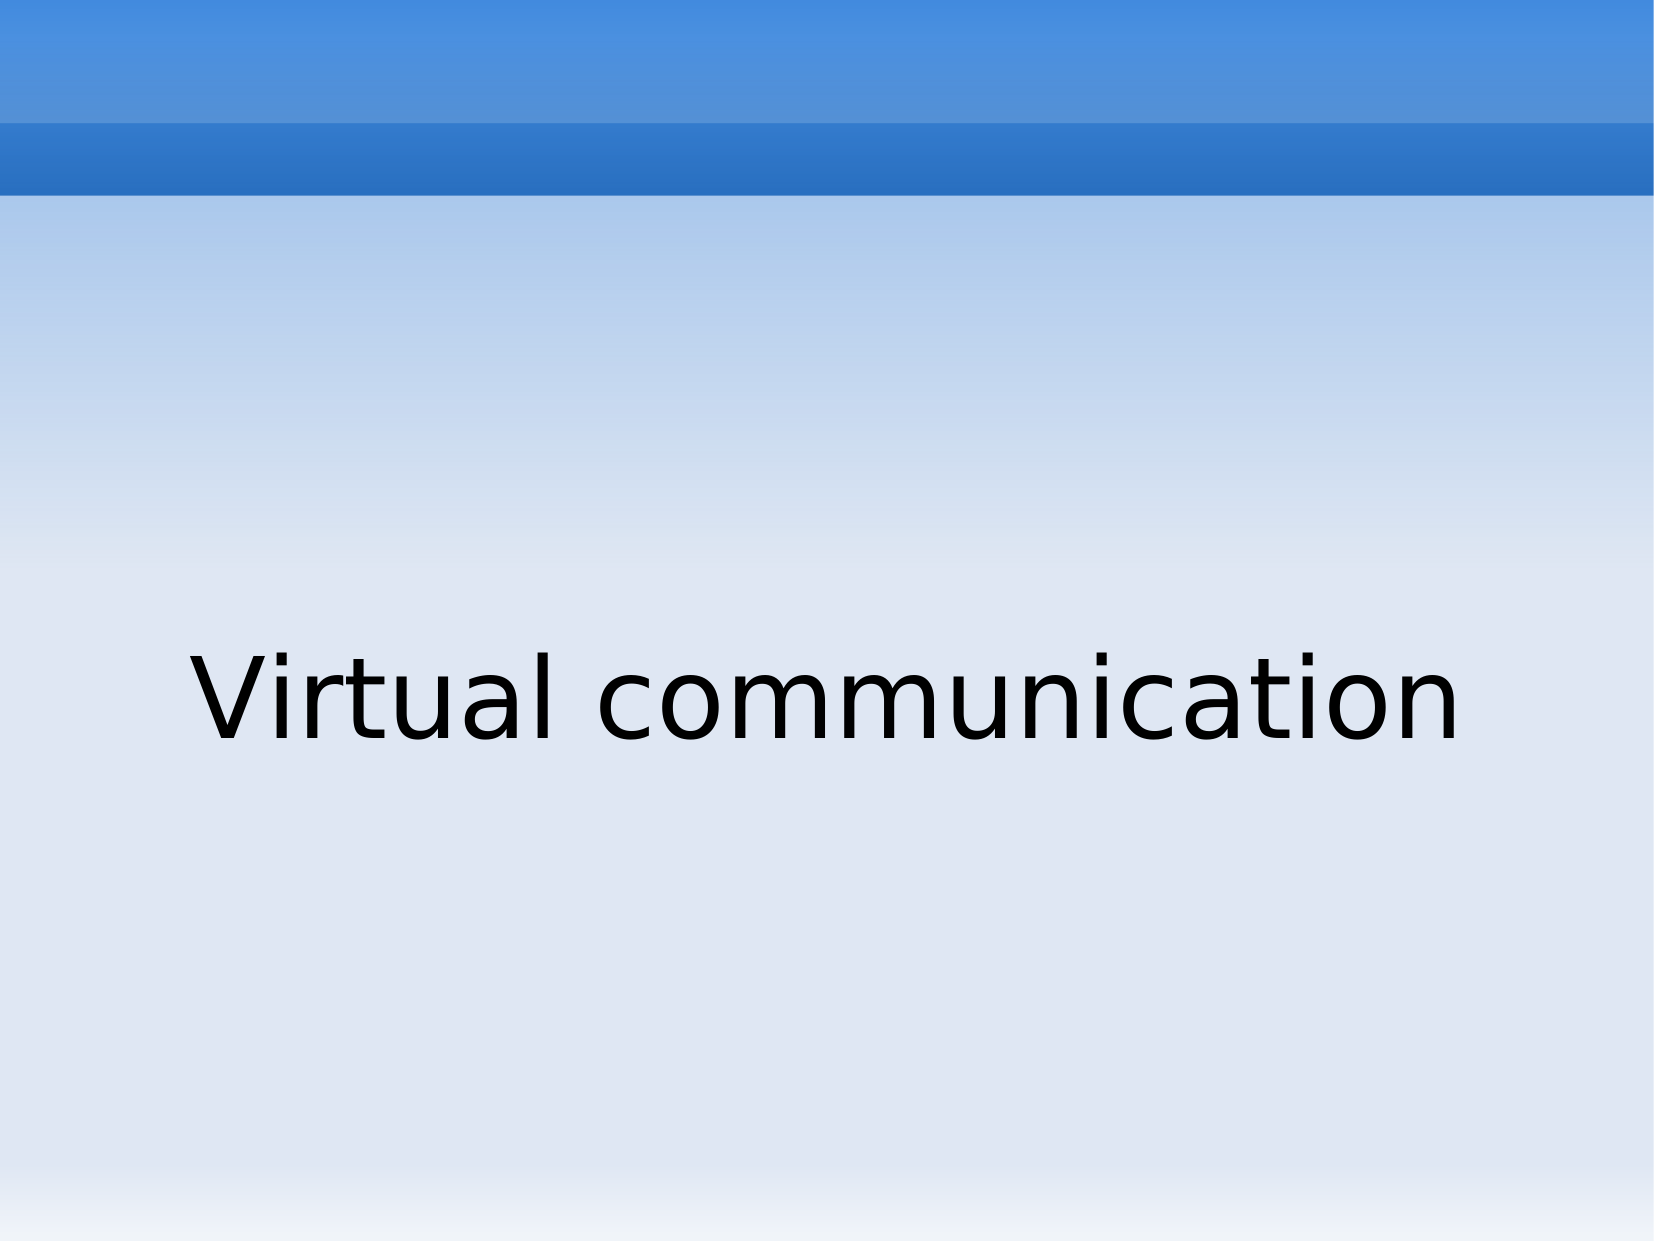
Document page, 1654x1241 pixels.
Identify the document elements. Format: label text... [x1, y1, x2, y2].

subtitle Virtual communication [82, 290, 1571, 1109]
picture [0, 0, 1654, 1241]
